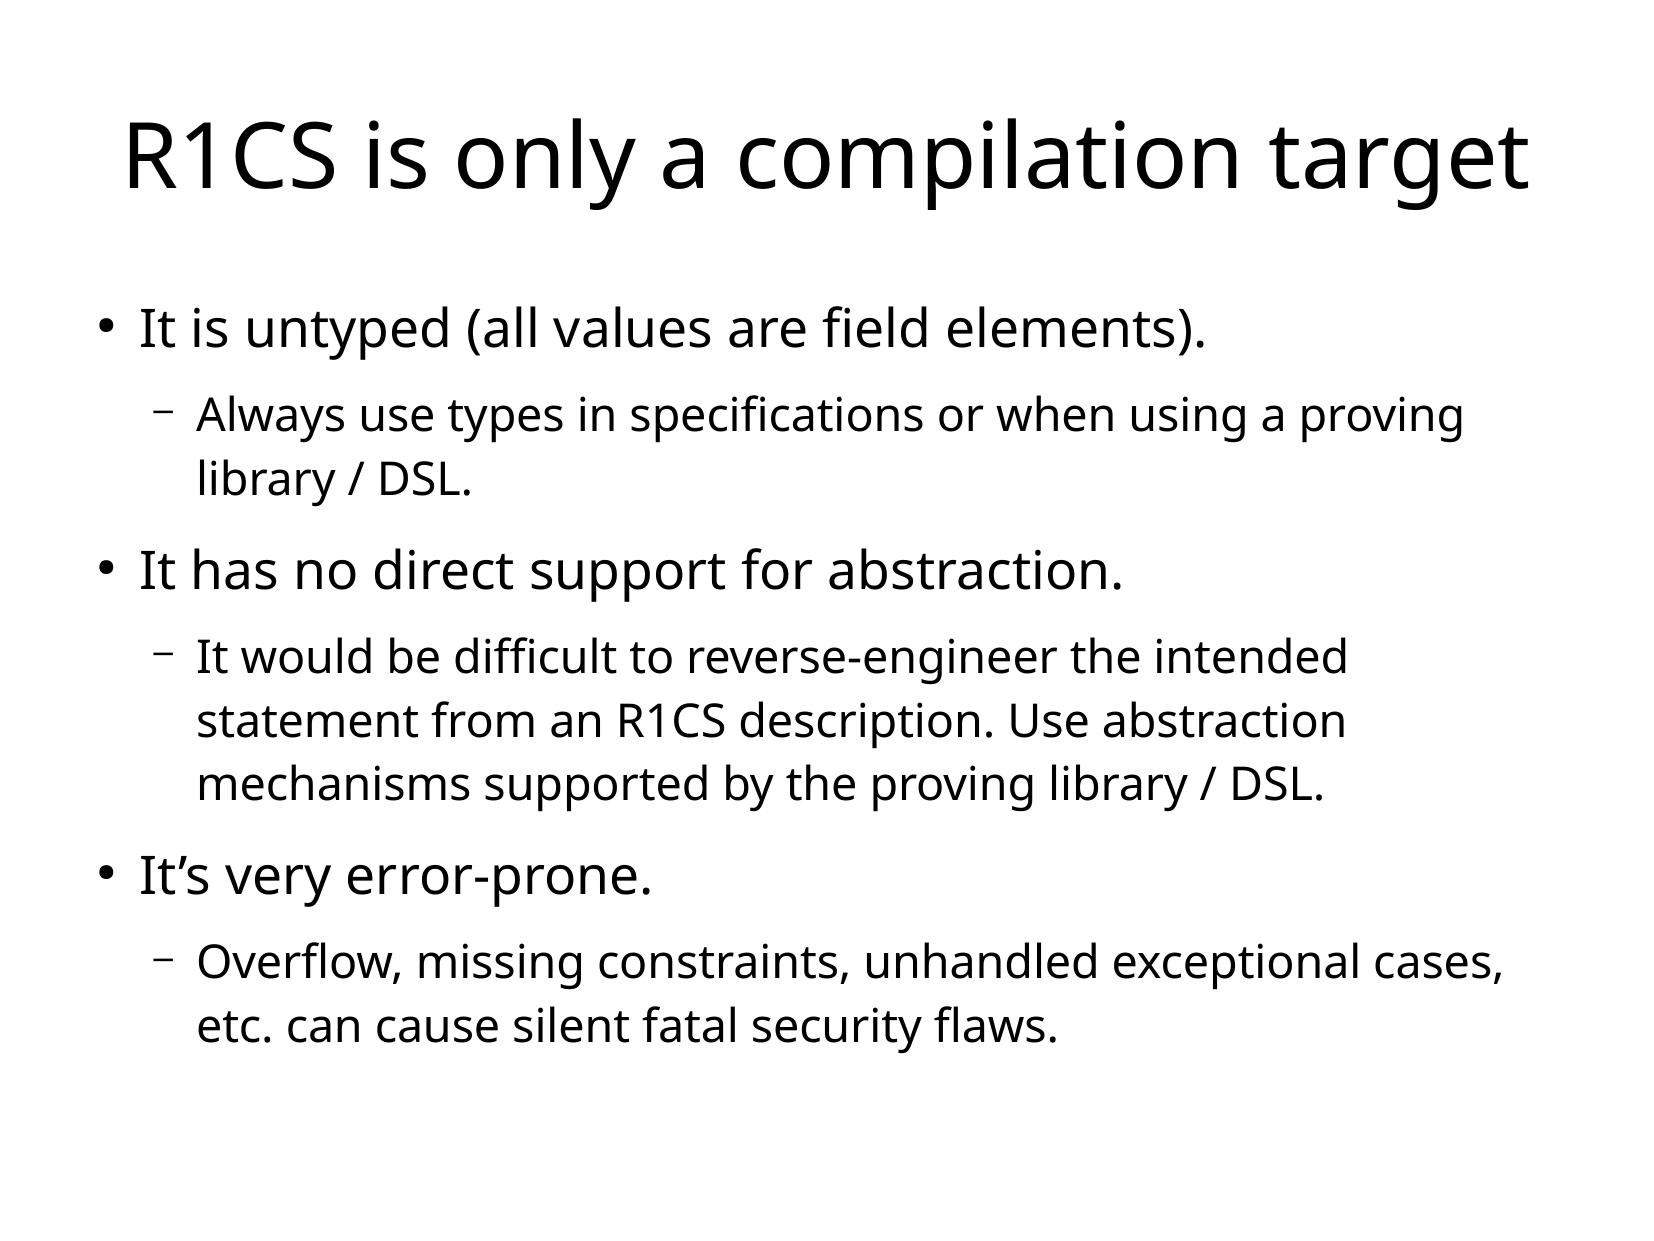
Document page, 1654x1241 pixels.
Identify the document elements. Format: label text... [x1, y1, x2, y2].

title R1CS is only a compilation target [82, 49, 1571, 257]
list It is untyped (all values are field elements). Always use types in specifications or when using a proving library / DSL. It has no direct support for abstraction. It would be difficult to reverse-engineer the intended statement from an R1CS description. Use abstraction mechanisms supported by the proving library / DSL. It’s very error-prone. Overflow, missing constraints, unhandled exceptional cases, etc. can cause silent fatal security flaws. [82, 290, 1571, 1063]
